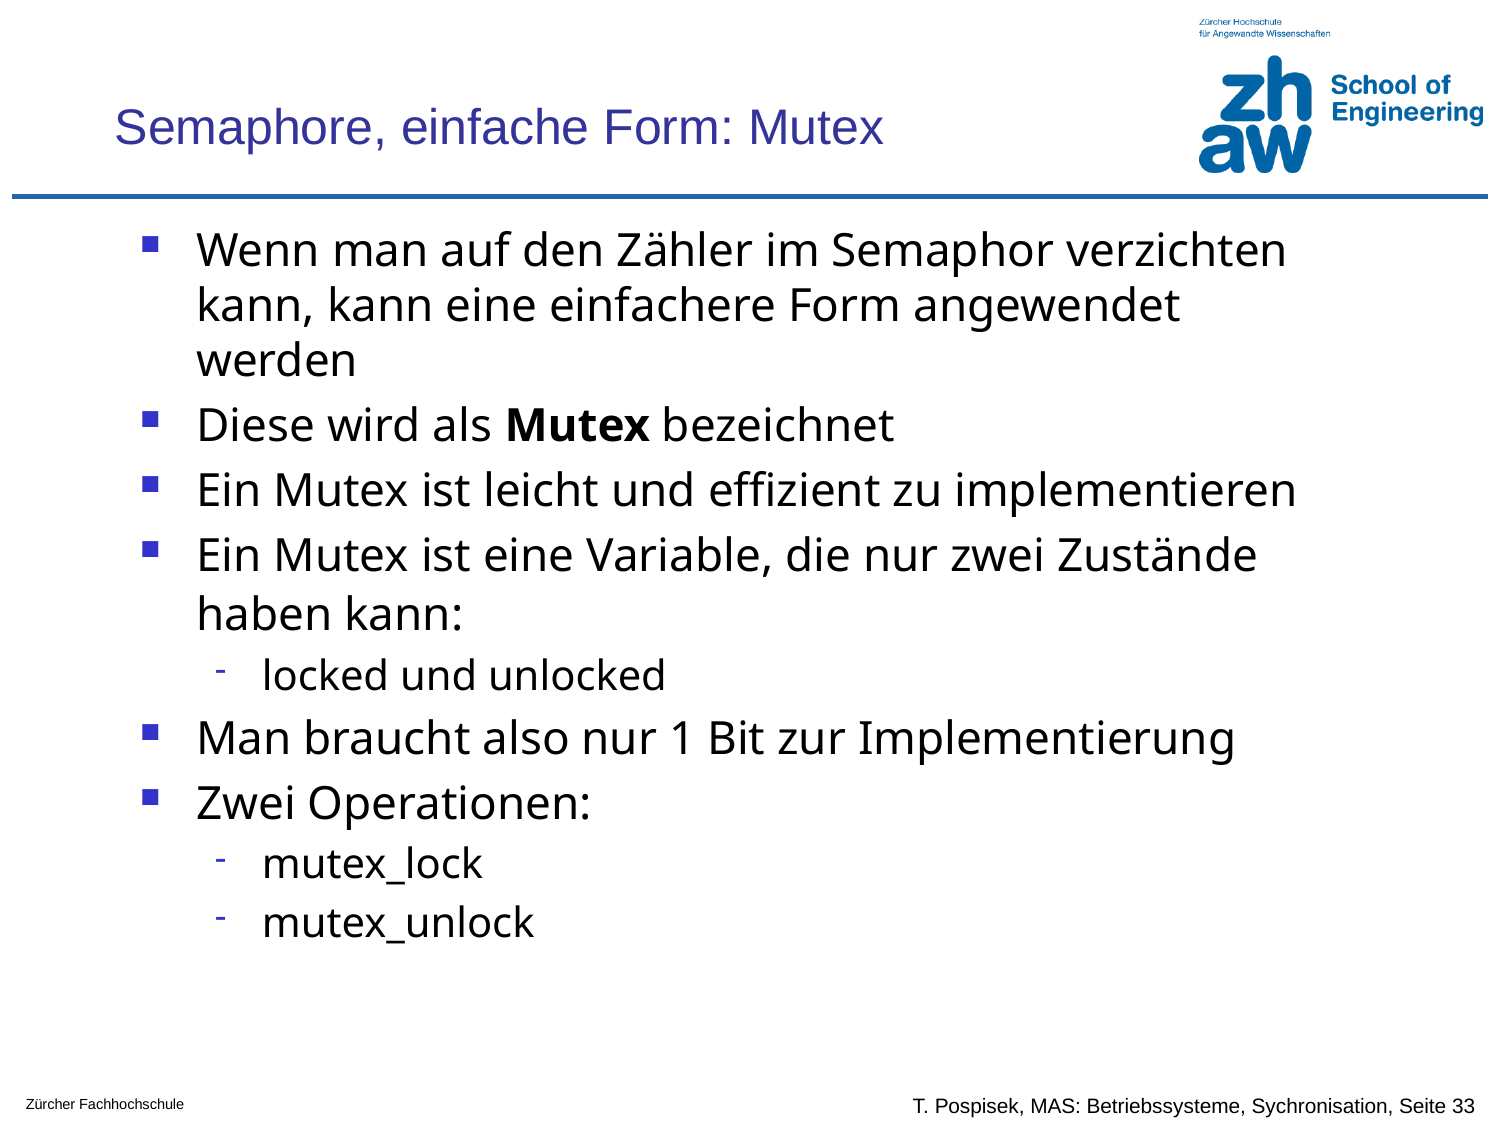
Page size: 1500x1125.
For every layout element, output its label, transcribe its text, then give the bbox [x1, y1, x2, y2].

picture [1199, 19, 1483, 173]
title Semaphore, einfache Form: Mutex [99, 50, 1379, 163]
list Wenn man auf den Zähler im Semaphor verzichten kann, kann eine einfachere Form angewendet werden Diese wird als Mutex bezeichnet Ein Mutex ist leicht und effizient zu implementieren Ein Mutex ist eine Variable, die nur zwei Zustände haben kann: locked und unlocked Man braucht also nur 1 Bit zur Implementierung Zwei Operationen: mutex_lock mutex_unlock [125, 213, 1363, 914]
